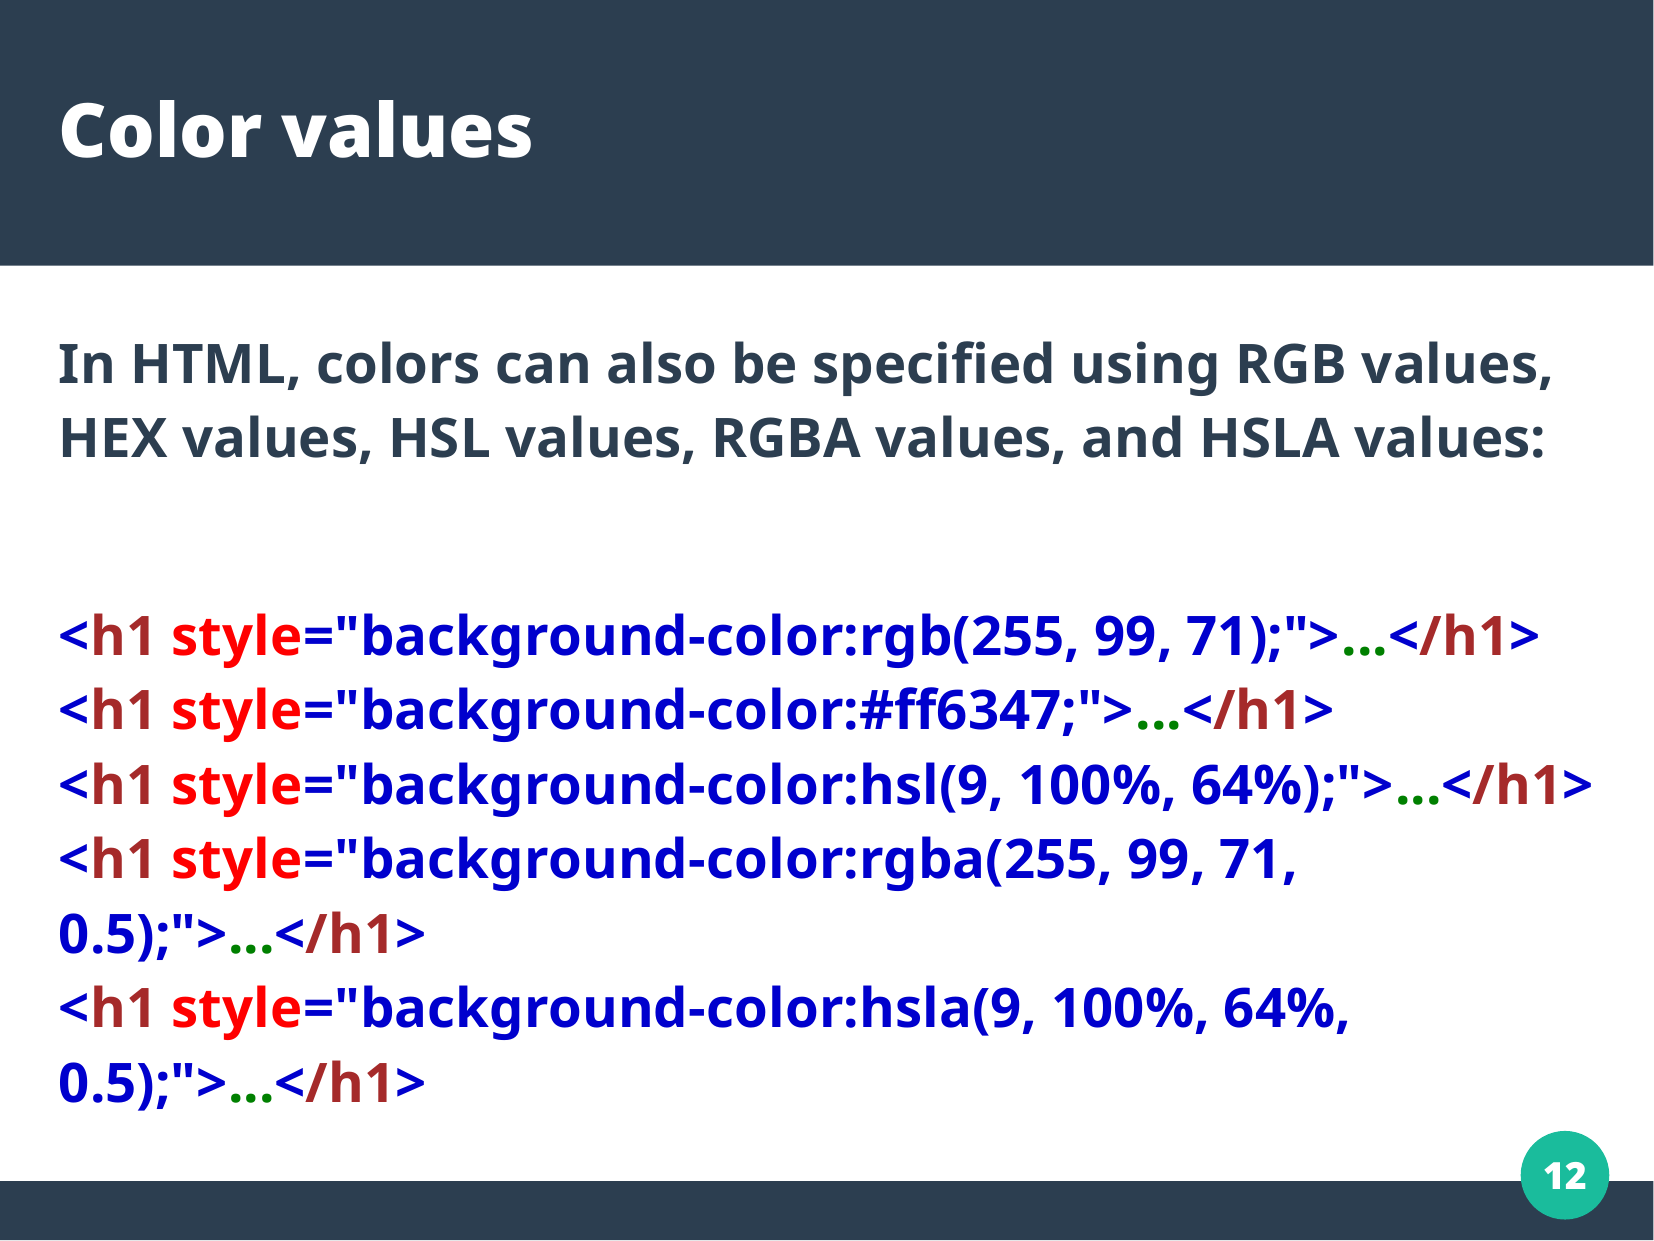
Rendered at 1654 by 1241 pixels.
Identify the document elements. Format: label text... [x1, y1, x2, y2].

title Color values [59, 49, 1595, 207]
list In HTML, colors can also be specified using RGB values, HEX values, HSL values, RGBA values, and HSLA values: <h1 style="background-color:rgb(255, 99, 71);">...</h1> <h1 style="background-color:#ff6347;">...</h1> <h1 style="background-color:hsl(9, 100%, 64%);">...</h1> <h1 style="background-color:rgba(255, 99, 71, 0.5);">...</h1> <h1 style="background-color:hsla(9, 100%, 64%, 0.5);">...</h1> [59, 324, 1595, 1152]
